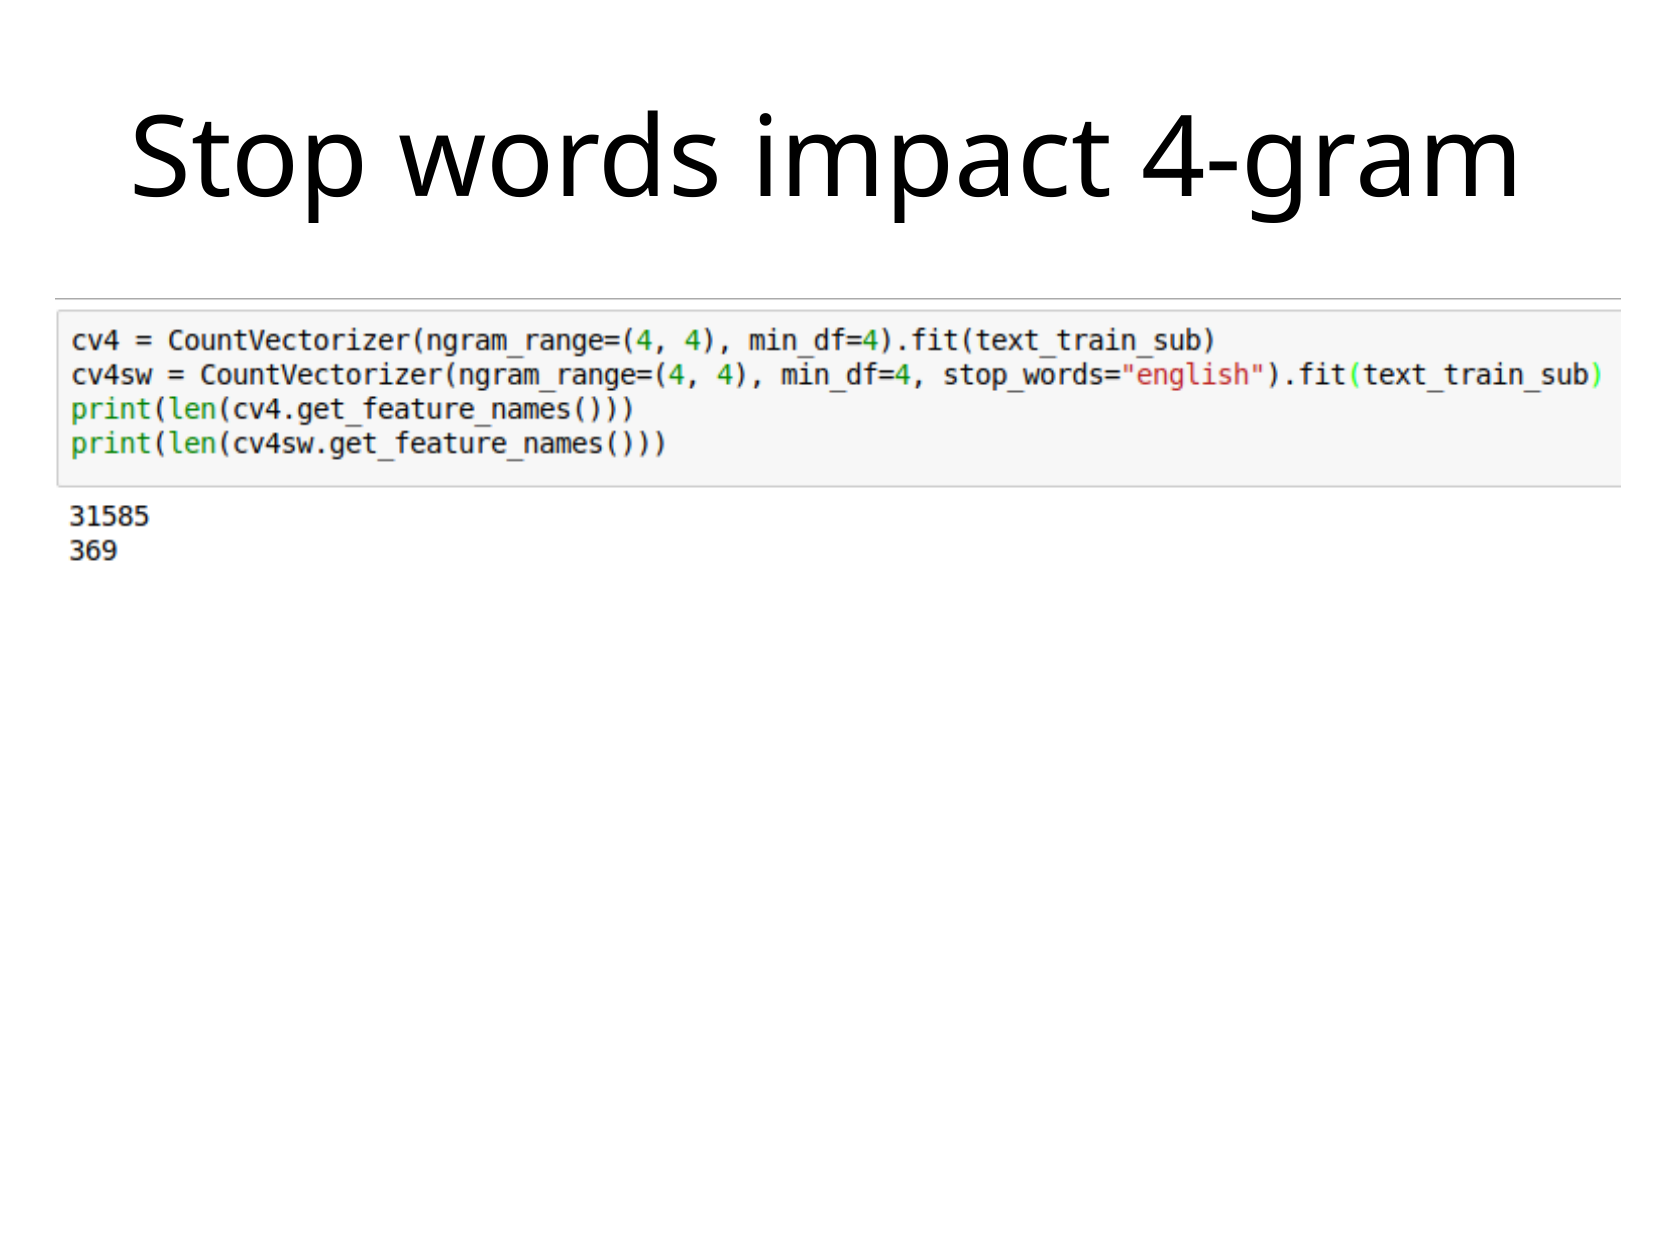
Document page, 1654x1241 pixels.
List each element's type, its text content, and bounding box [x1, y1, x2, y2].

title Stop words impact 4-gram [82, 49, 1571, 257]
picture [55, 298, 1621, 586]
